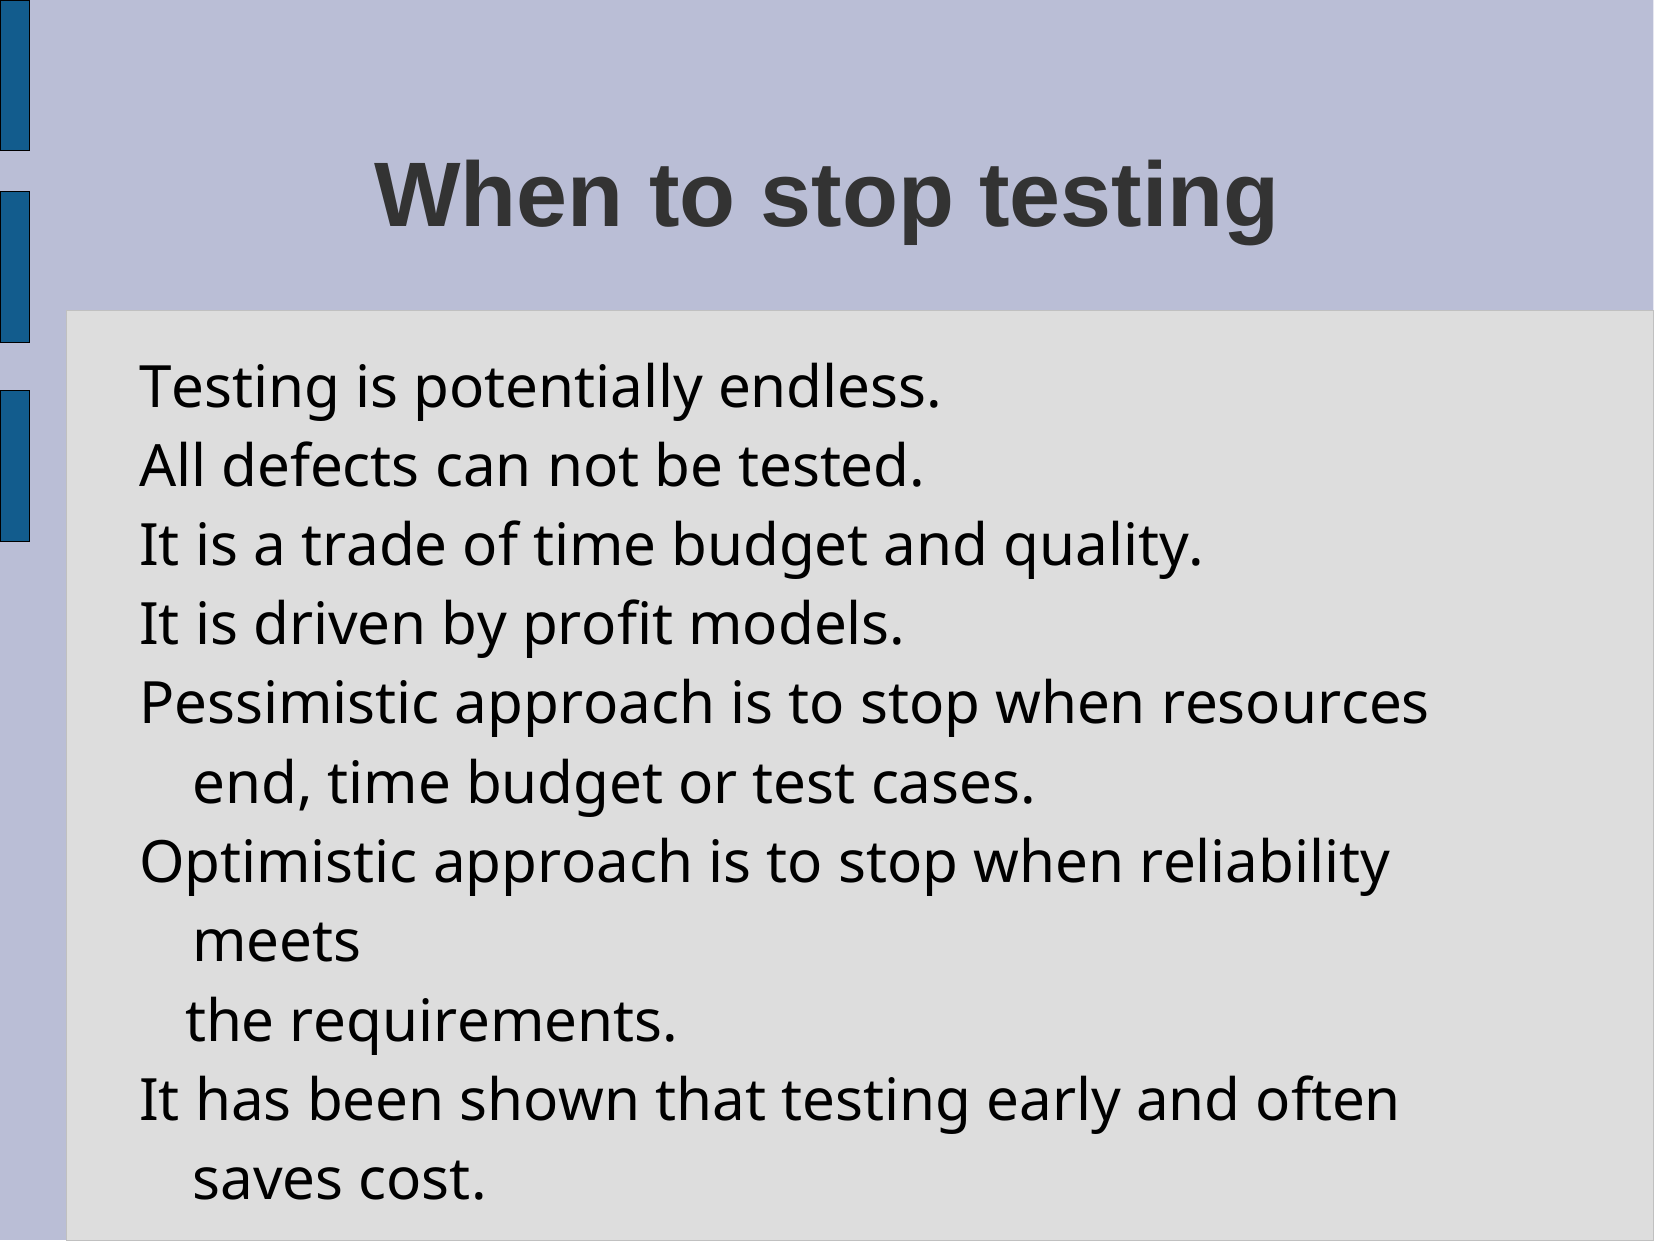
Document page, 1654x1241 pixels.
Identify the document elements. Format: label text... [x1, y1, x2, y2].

list Testing is potentially endless. All defects can not be tested. It is a trade of time budget and quality. It is driven by profit models. Pessimistic approach is to stop when resources end, time budget or test cases. Optimistic approach is to stop when reliability meets the requirements. It has been shown that testing early and often saves cost. [121, 344, 1534, 1127]
title When to stop testing [121, 91, 1534, 299]
